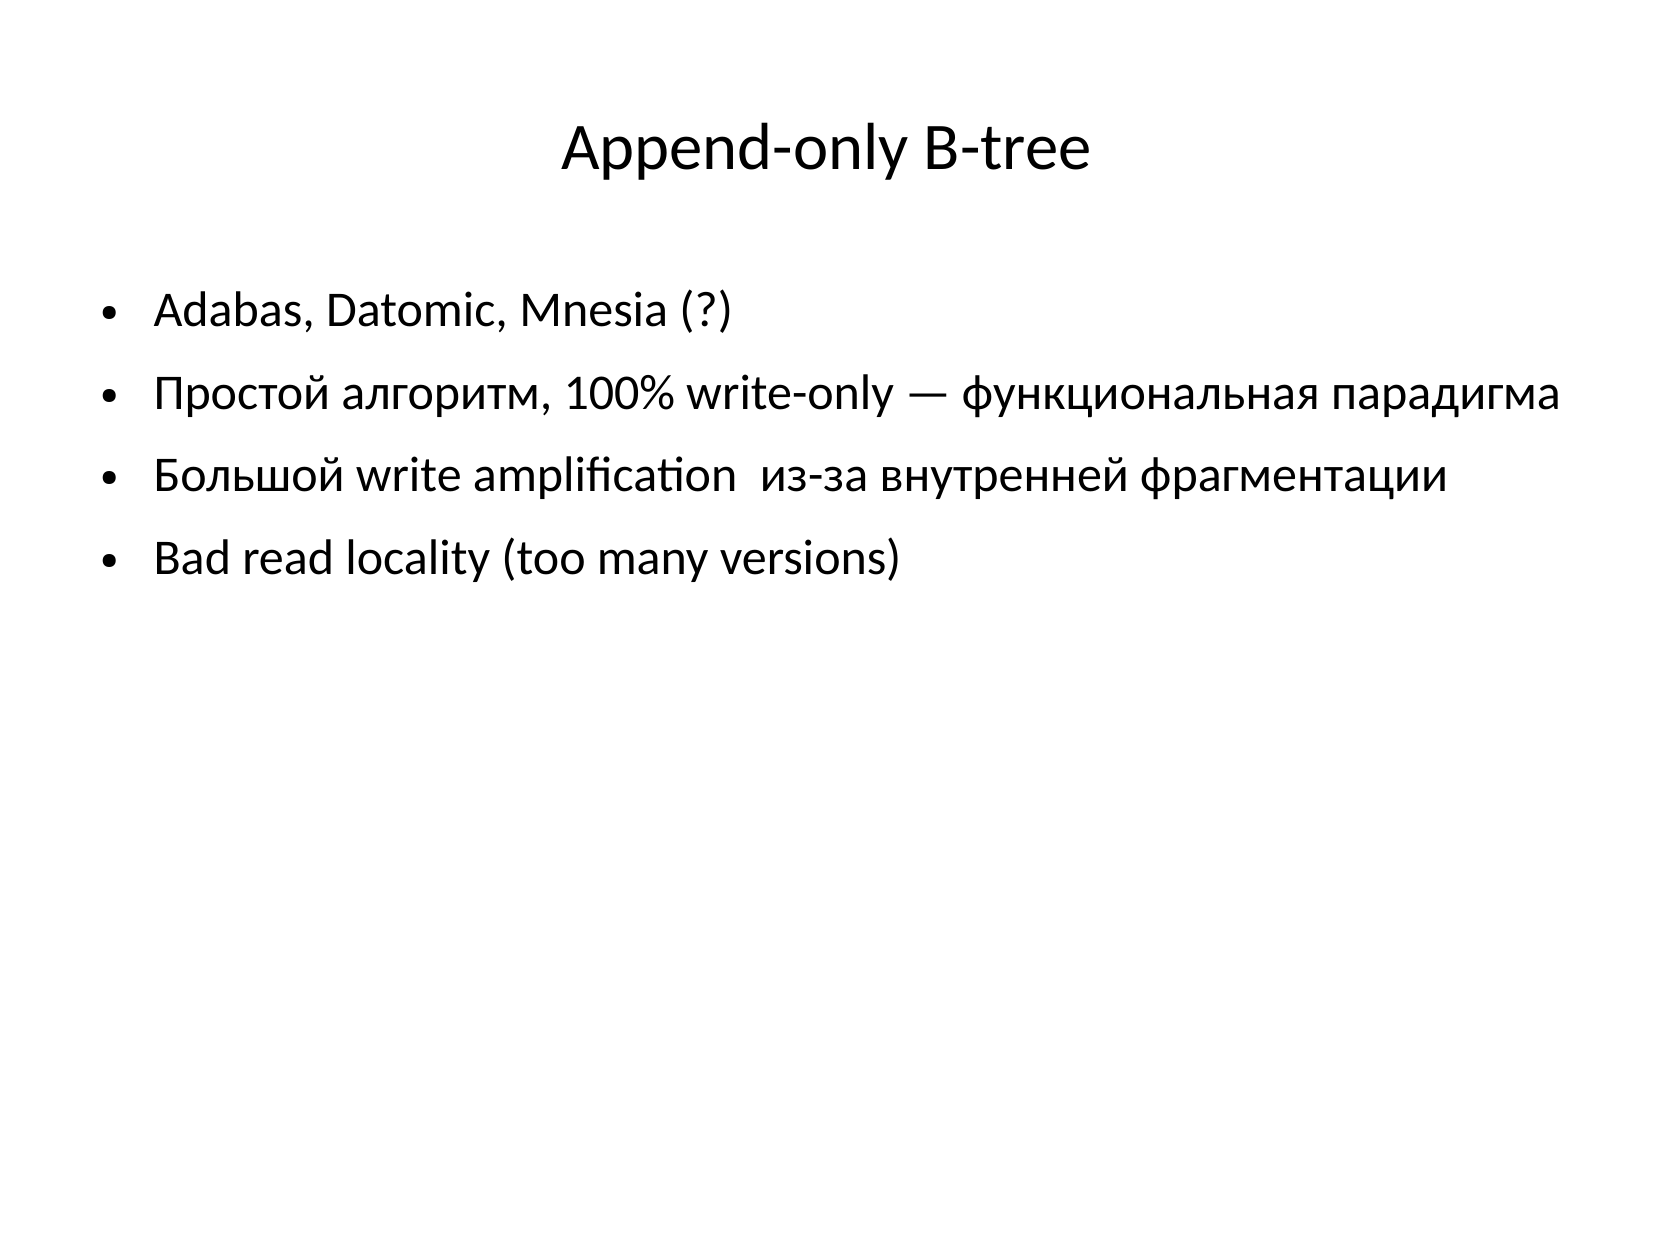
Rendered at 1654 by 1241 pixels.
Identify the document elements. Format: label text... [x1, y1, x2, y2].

title Append-only B-tree [82, 49, 1571, 257]
list Adabas, Datomic, Mnesia (?) Простой алгоритм, 100% write-only — функциональная парадигма Большой write amplification из-за внутренней фрагментации Bad read locality (too many versions) [82, 289, 1571, 1108]
